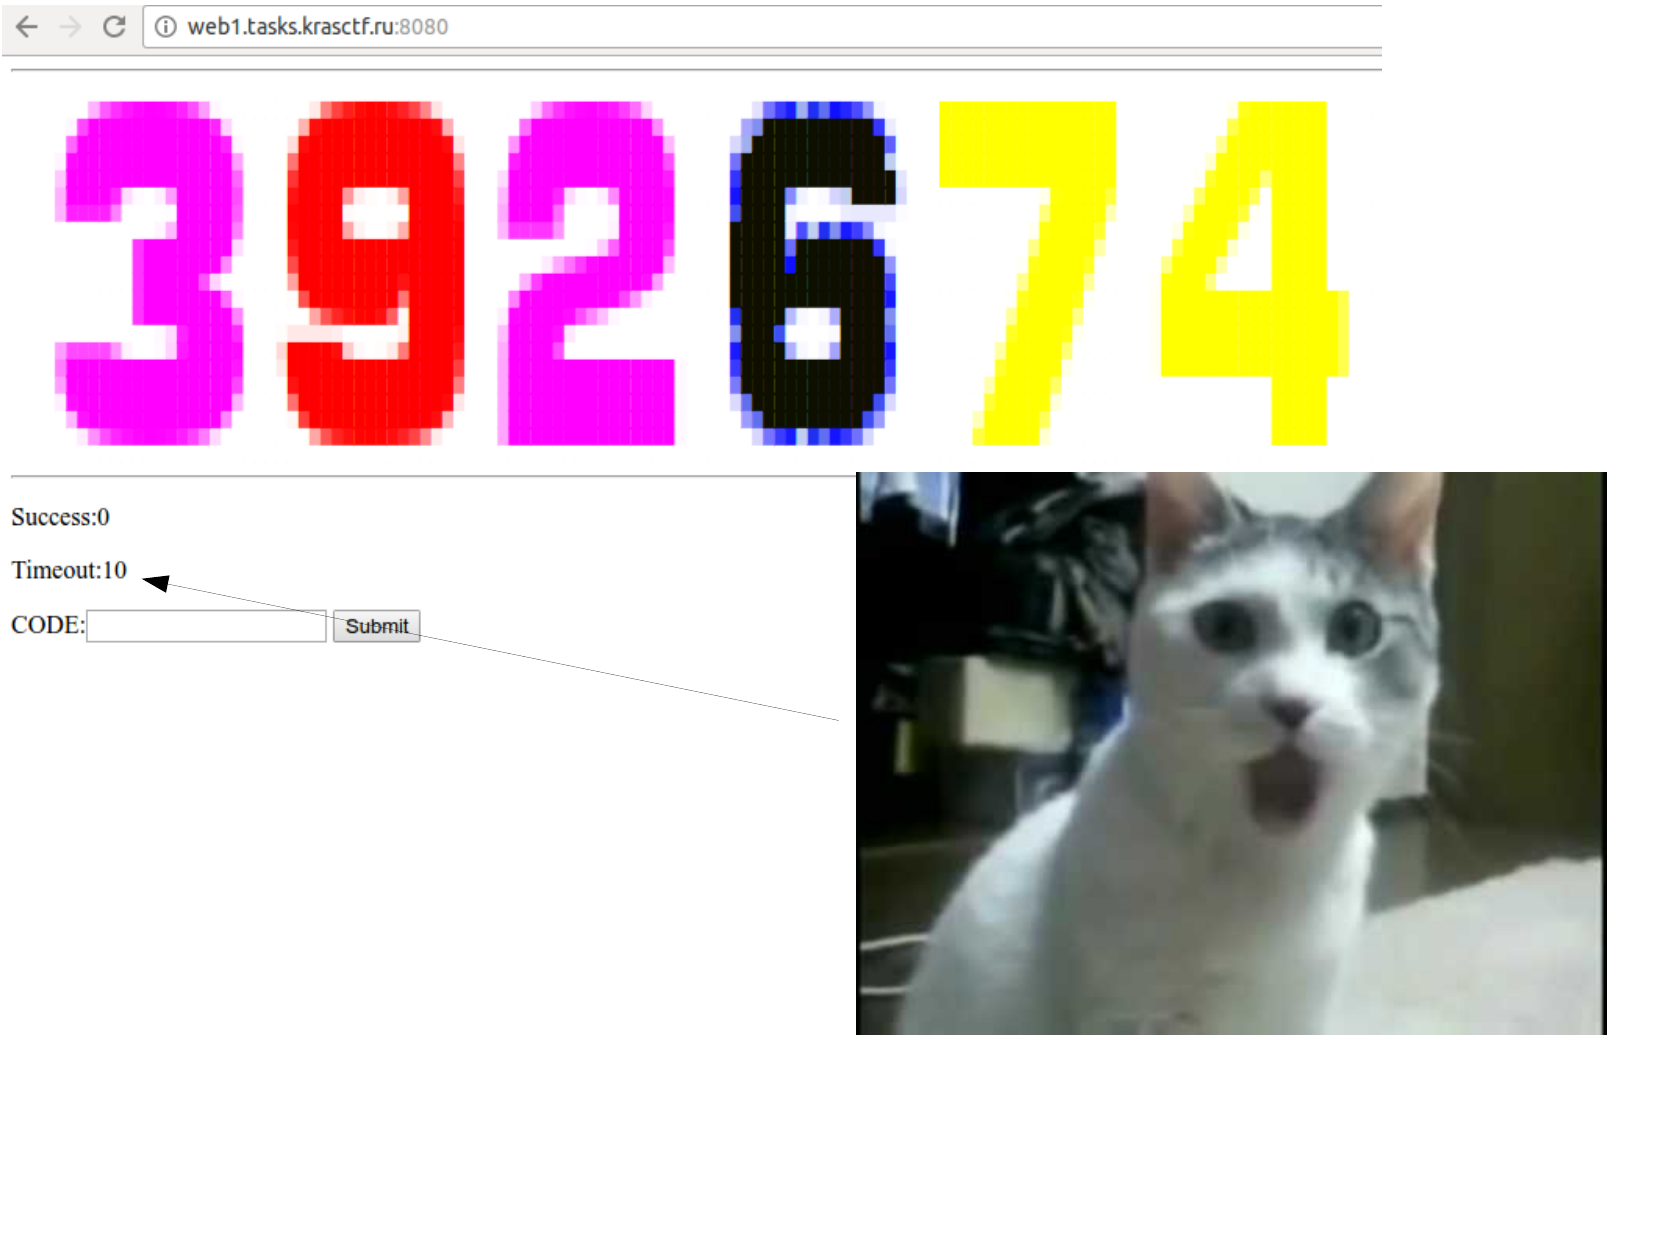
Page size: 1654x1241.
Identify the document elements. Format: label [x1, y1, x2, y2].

picture [2, 5, 1607, 1035]
